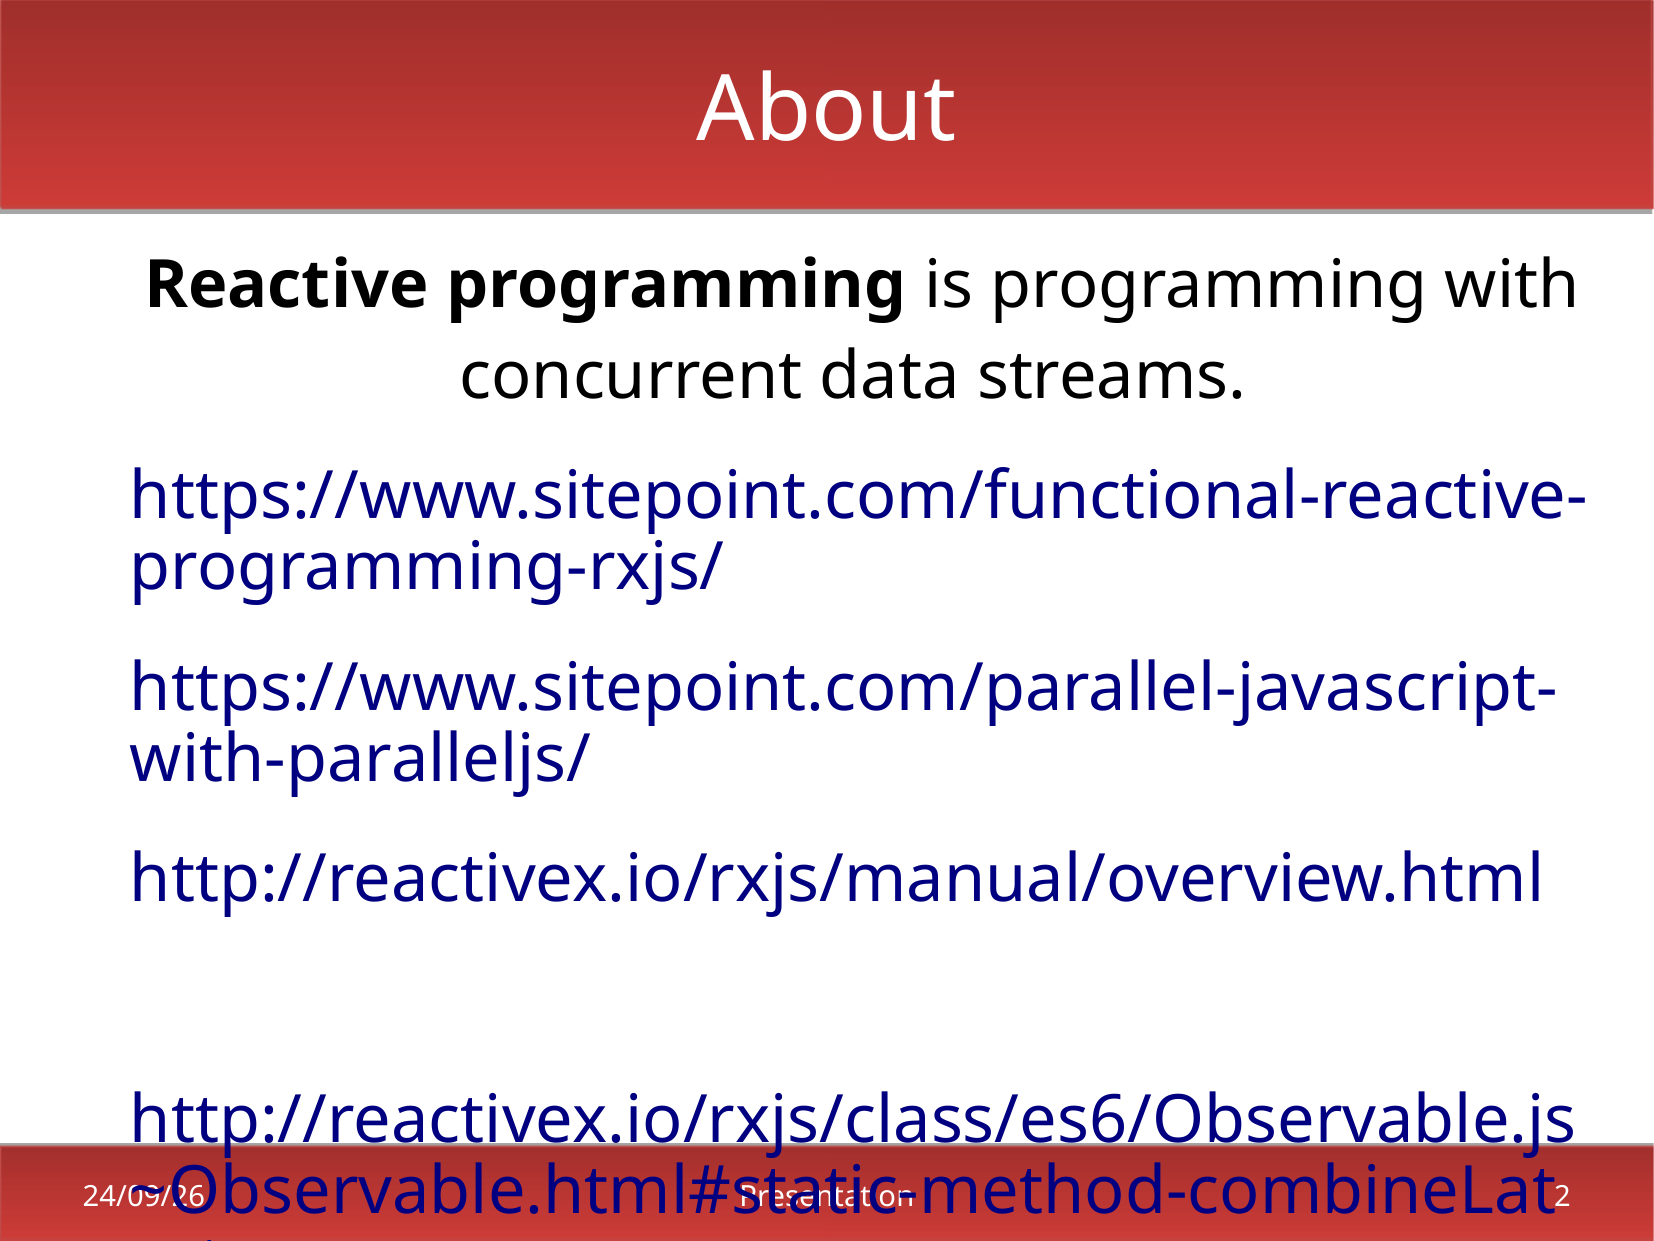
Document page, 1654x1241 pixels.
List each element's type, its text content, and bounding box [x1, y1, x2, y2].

title About [59, 31, 1595, 178]
list Reactive programming is programming with concurrent data streams. https://www.sitepoint.com/functional-reactive-programming-rxjs/ https://www.sitepoint.com/parallel-javascript-with-paralleljs/ http://reactivex.io/rxjs/manual/overview.html http://reactivex.io/rxjs/class/es6/Observable.js~Observable.html#static-method-combineLatest [59, 236, 1595, 1055]
picture [0, 1143, 1654, 1241]
picture [0, 0, 1654, 214]
